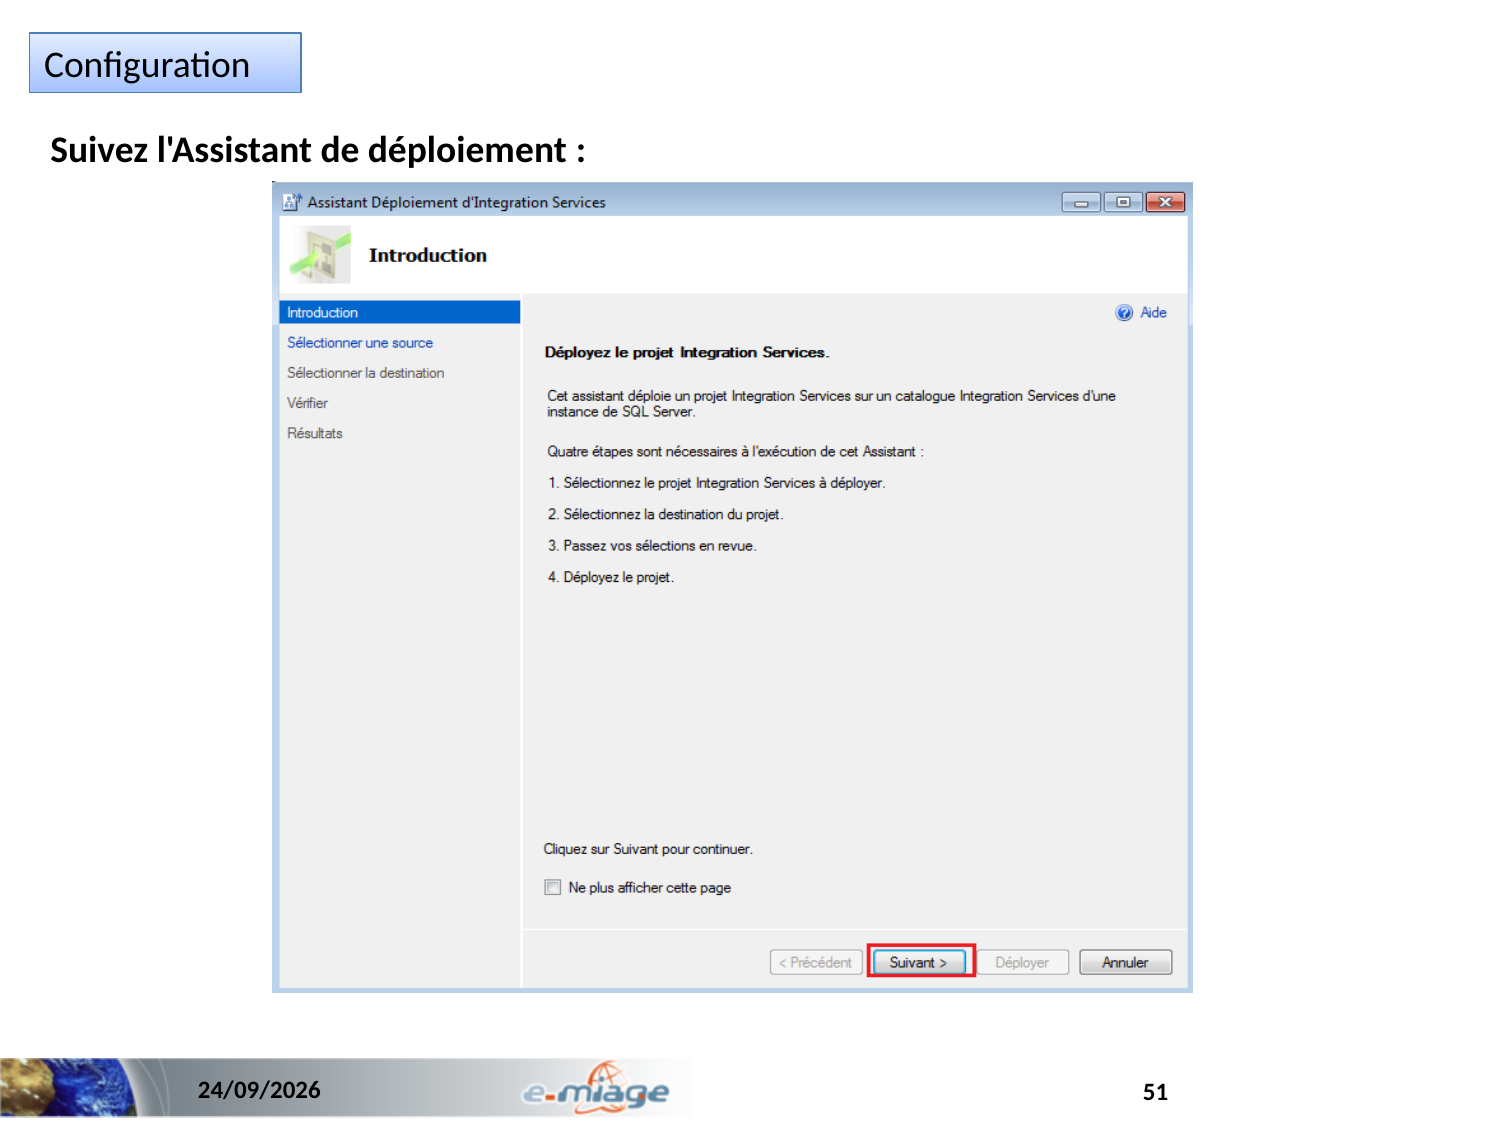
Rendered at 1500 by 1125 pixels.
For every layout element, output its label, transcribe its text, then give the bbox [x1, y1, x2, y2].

picture [0, 1058, 691, 1118]
picture [272, 181, 1193, 993]
text_box Suivez l'Assistant de déploiement : [35, 118, 1471, 268]
text_box Configuration [29, 32, 302, 93]
